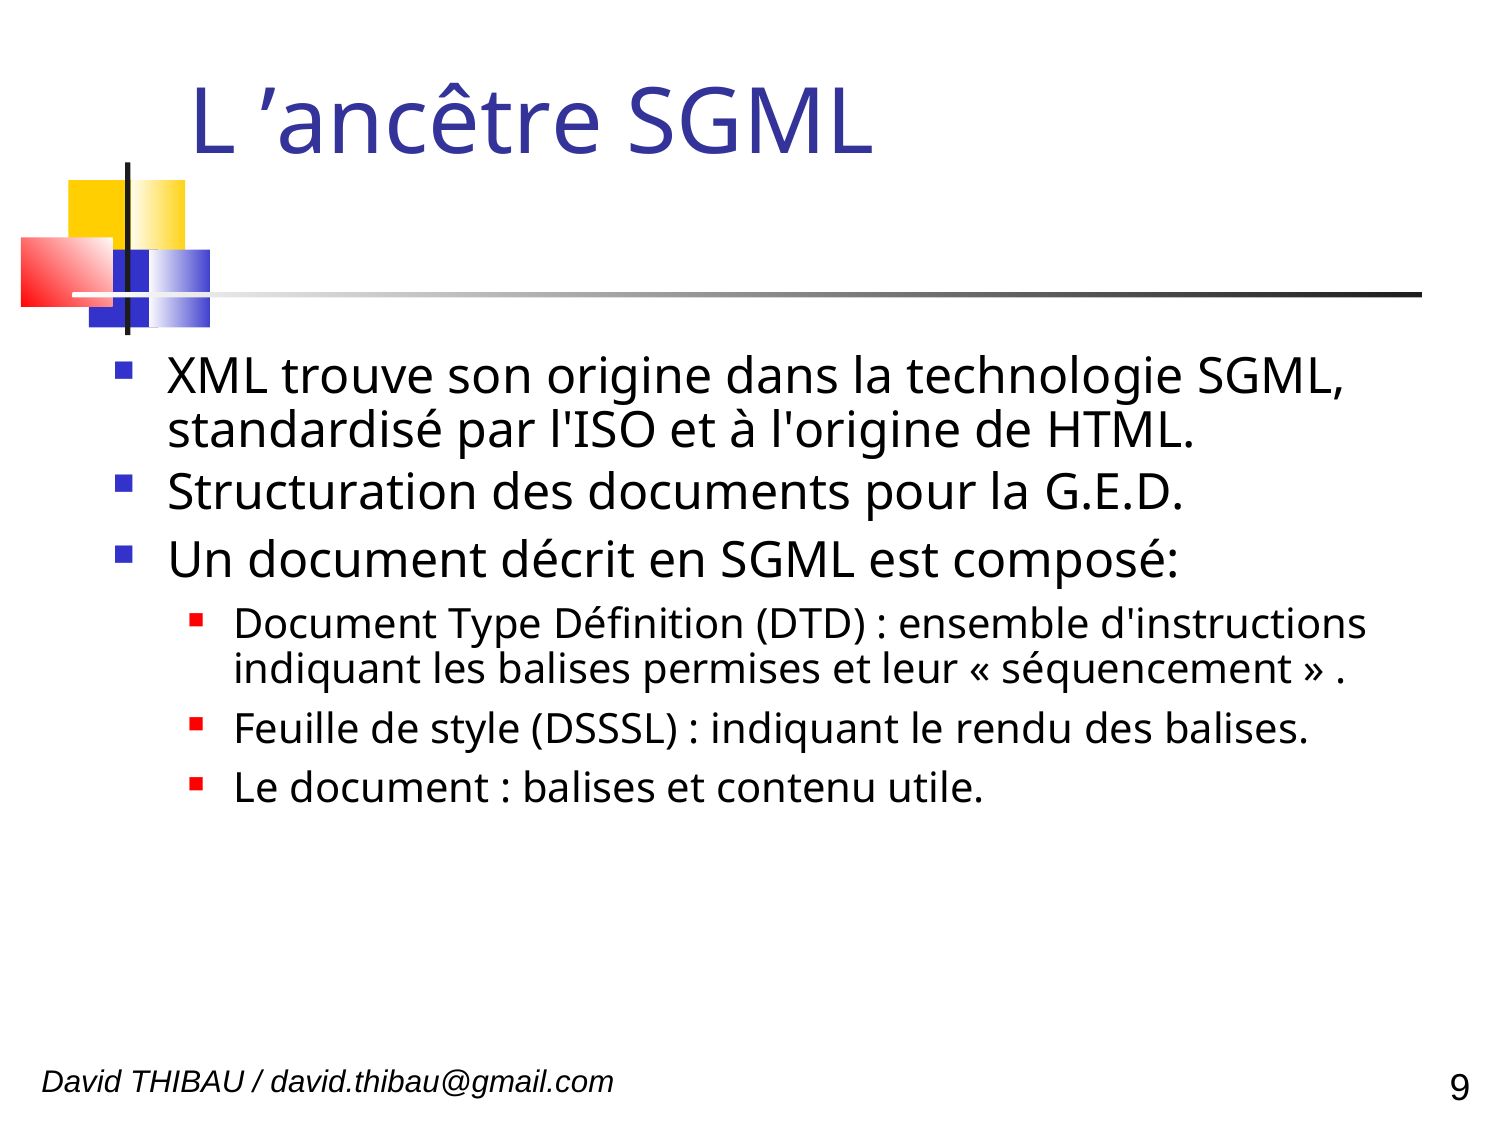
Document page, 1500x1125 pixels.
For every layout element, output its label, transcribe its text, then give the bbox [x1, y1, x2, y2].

list XML trouve son origine dans la technologie SGML, standardisé par l'ISO et à l'origine de HTML. Structuration des documents pour la G.E.D. Un document décrit en SGML est composé: Document Type Définition (DTD) : ensemble d'instructions indiquant les balises permises et leur « séquencement » . Feuille de style (DSSSL) : indiquant le rendu des balises. Le document : balises et contenu utile. [112, 350, 1388, 1000]
title L ’ancêtre SGML [188, 13, 1467, 240]
